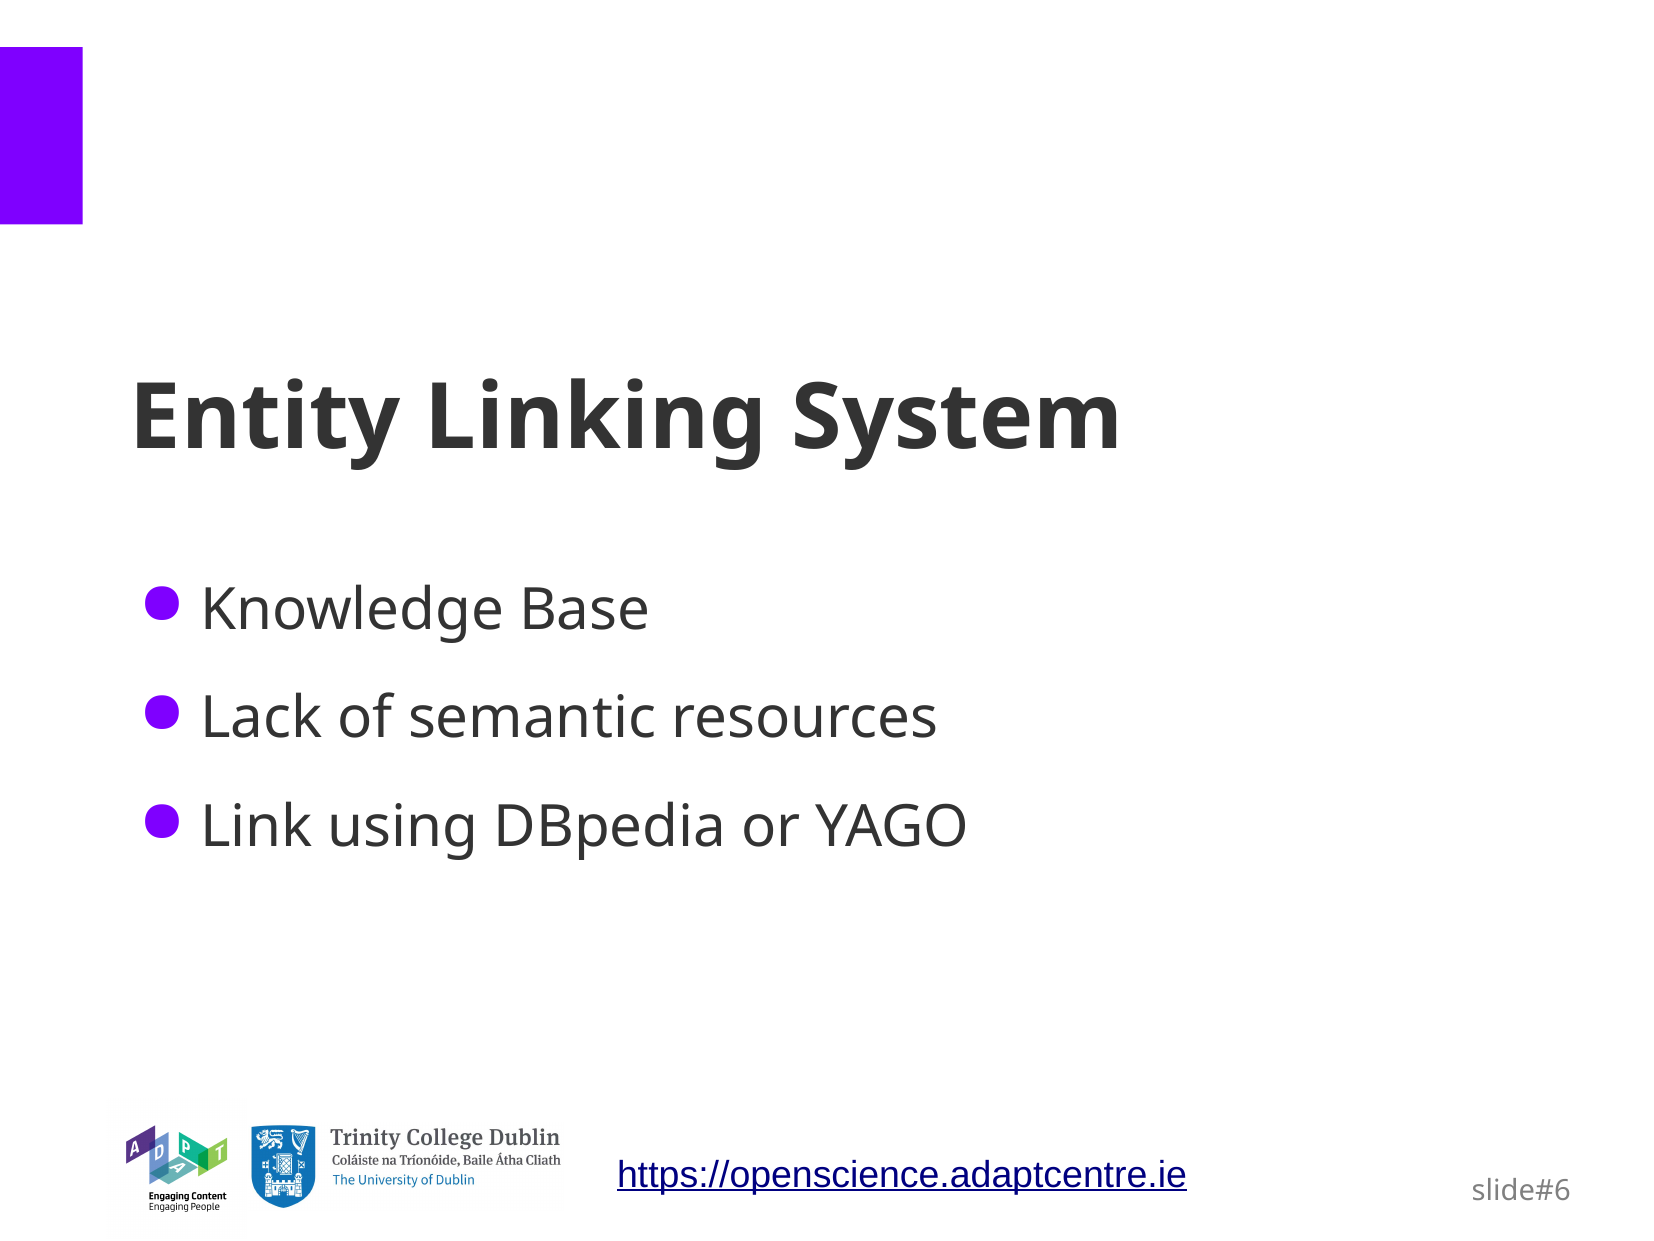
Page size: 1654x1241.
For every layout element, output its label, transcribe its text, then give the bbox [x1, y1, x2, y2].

picture [106, 1098, 247, 1239]
title Entity Linking System [129, 295, 1536, 532]
list Knowledge Base Lack of semantic resources Link using DBpedia or YAGO [129, 566, 1536, 729]
picture [248, 1122, 564, 1211]
